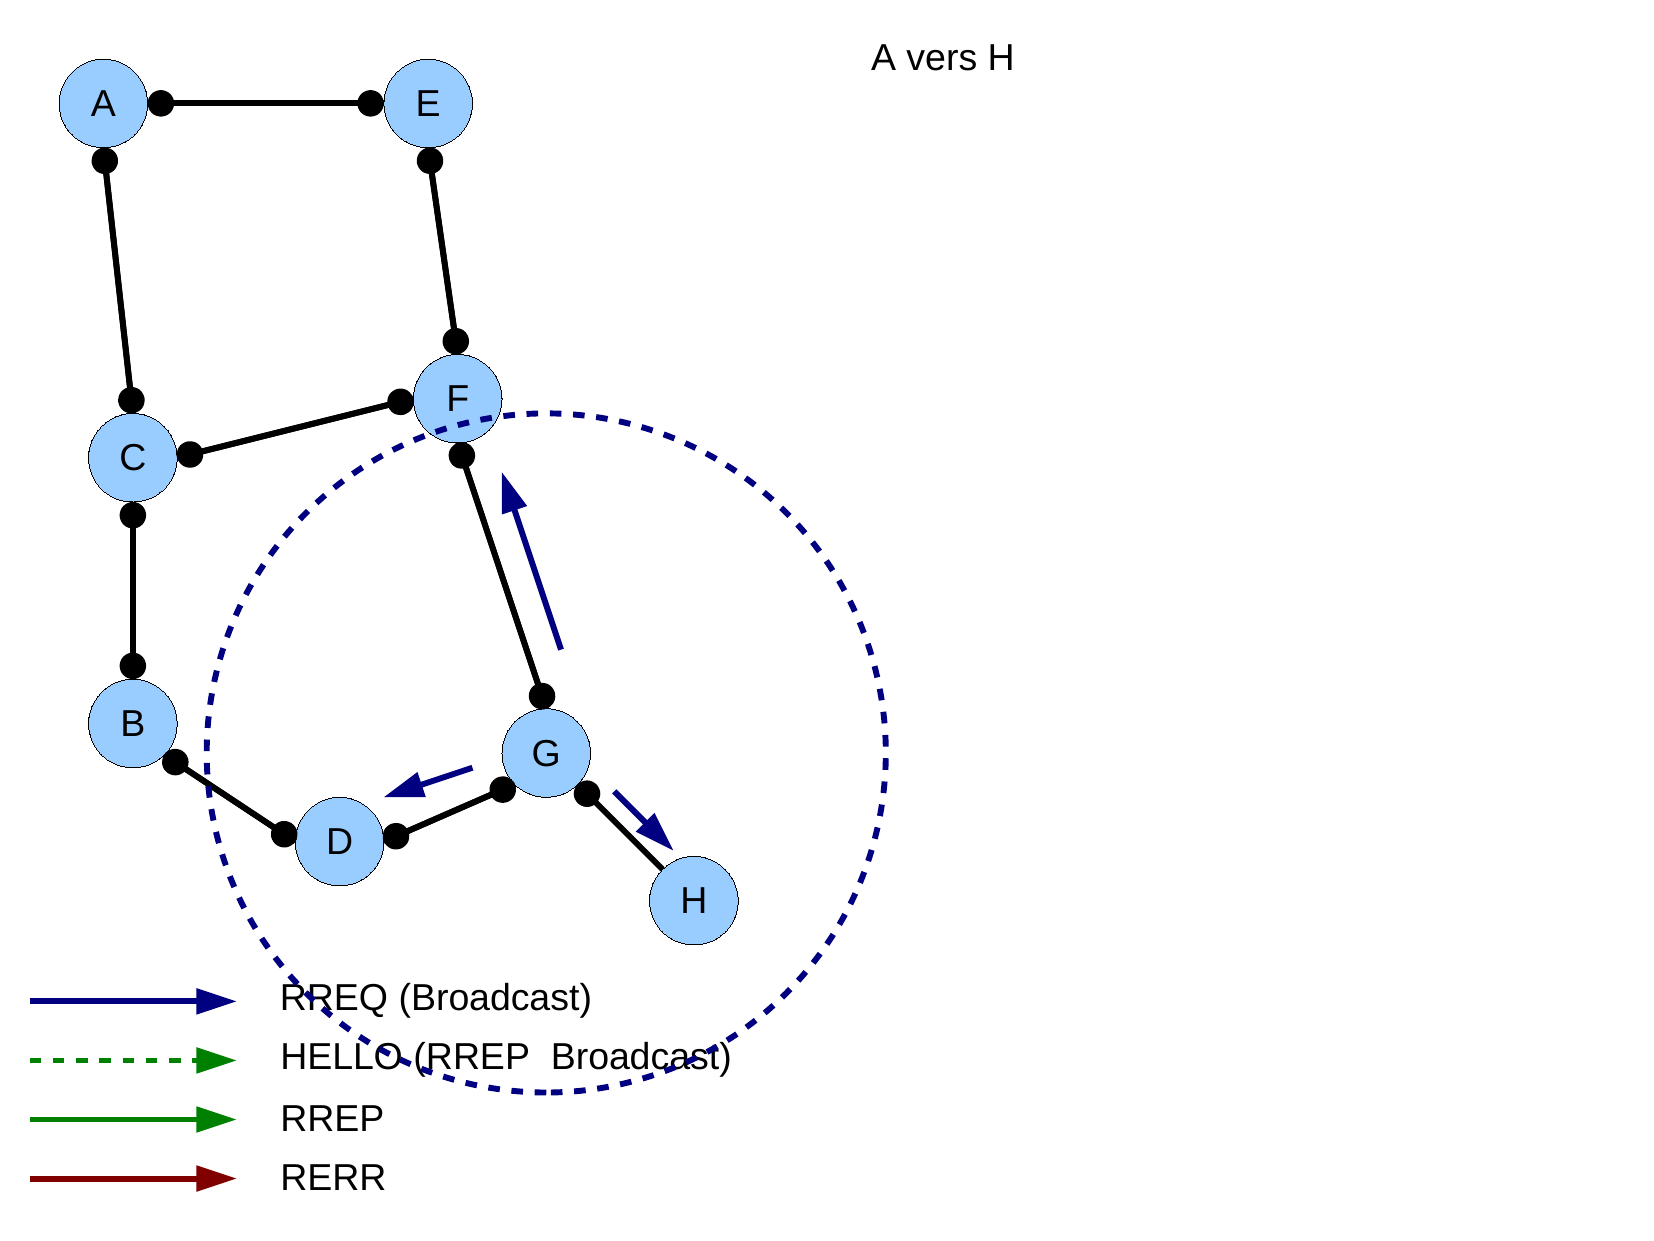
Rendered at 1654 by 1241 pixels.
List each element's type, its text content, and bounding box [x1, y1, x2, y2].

text_box RREQ (Broadcast) [265, 969, 552, 1028]
text_box C [88, 413, 178, 502]
text_box D [295, 797, 384, 886]
text_box E [384, 59, 473, 148]
text_box F [413, 354, 503, 443]
text_box A vers H [856, 29, 1004, 92]
text_box H [649, 856, 739, 945]
text_box RERR [265, 1149, 383, 1211]
text_box RREP [265, 1089, 381, 1149]
text_box G [501, 708, 591, 798]
text_box A [59, 59, 148, 148]
text_box B [88, 679, 178, 768]
text_box HELLO (RREP Broadcast) [265, 1028, 666, 1090]
